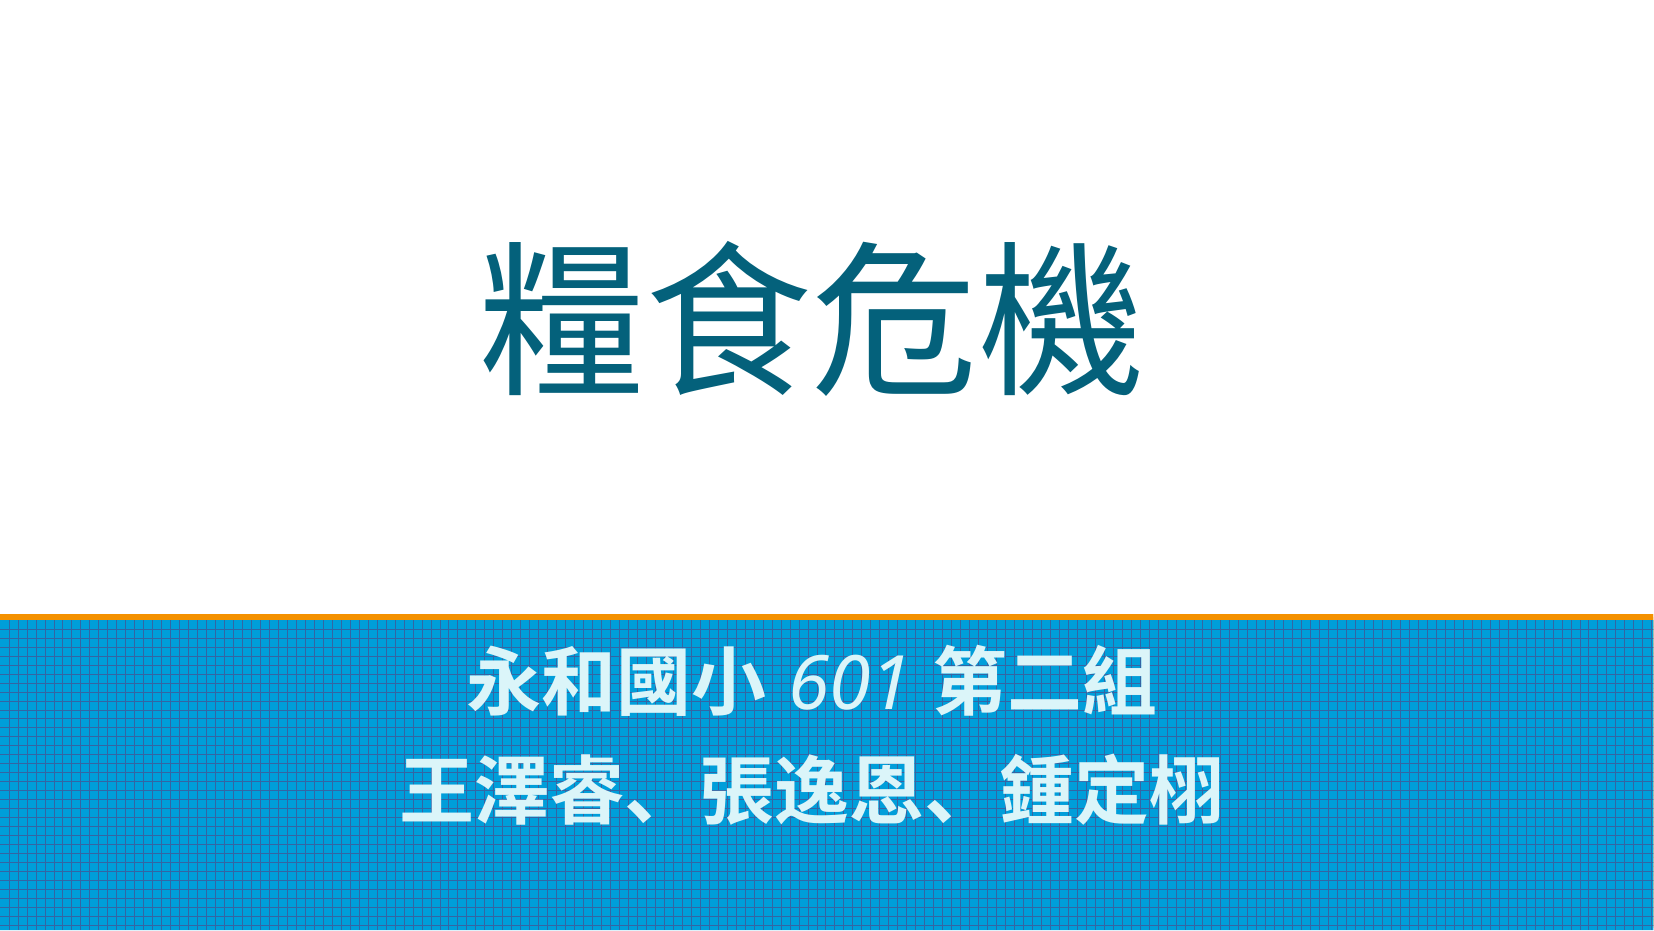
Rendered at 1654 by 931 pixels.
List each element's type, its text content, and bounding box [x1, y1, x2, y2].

subtitle 永和國小601第二組 王澤睿、張逸恩、鍾定栩 [73, 634, 1551, 827]
title 糧食危機 [73, 44, 1551, 576]
